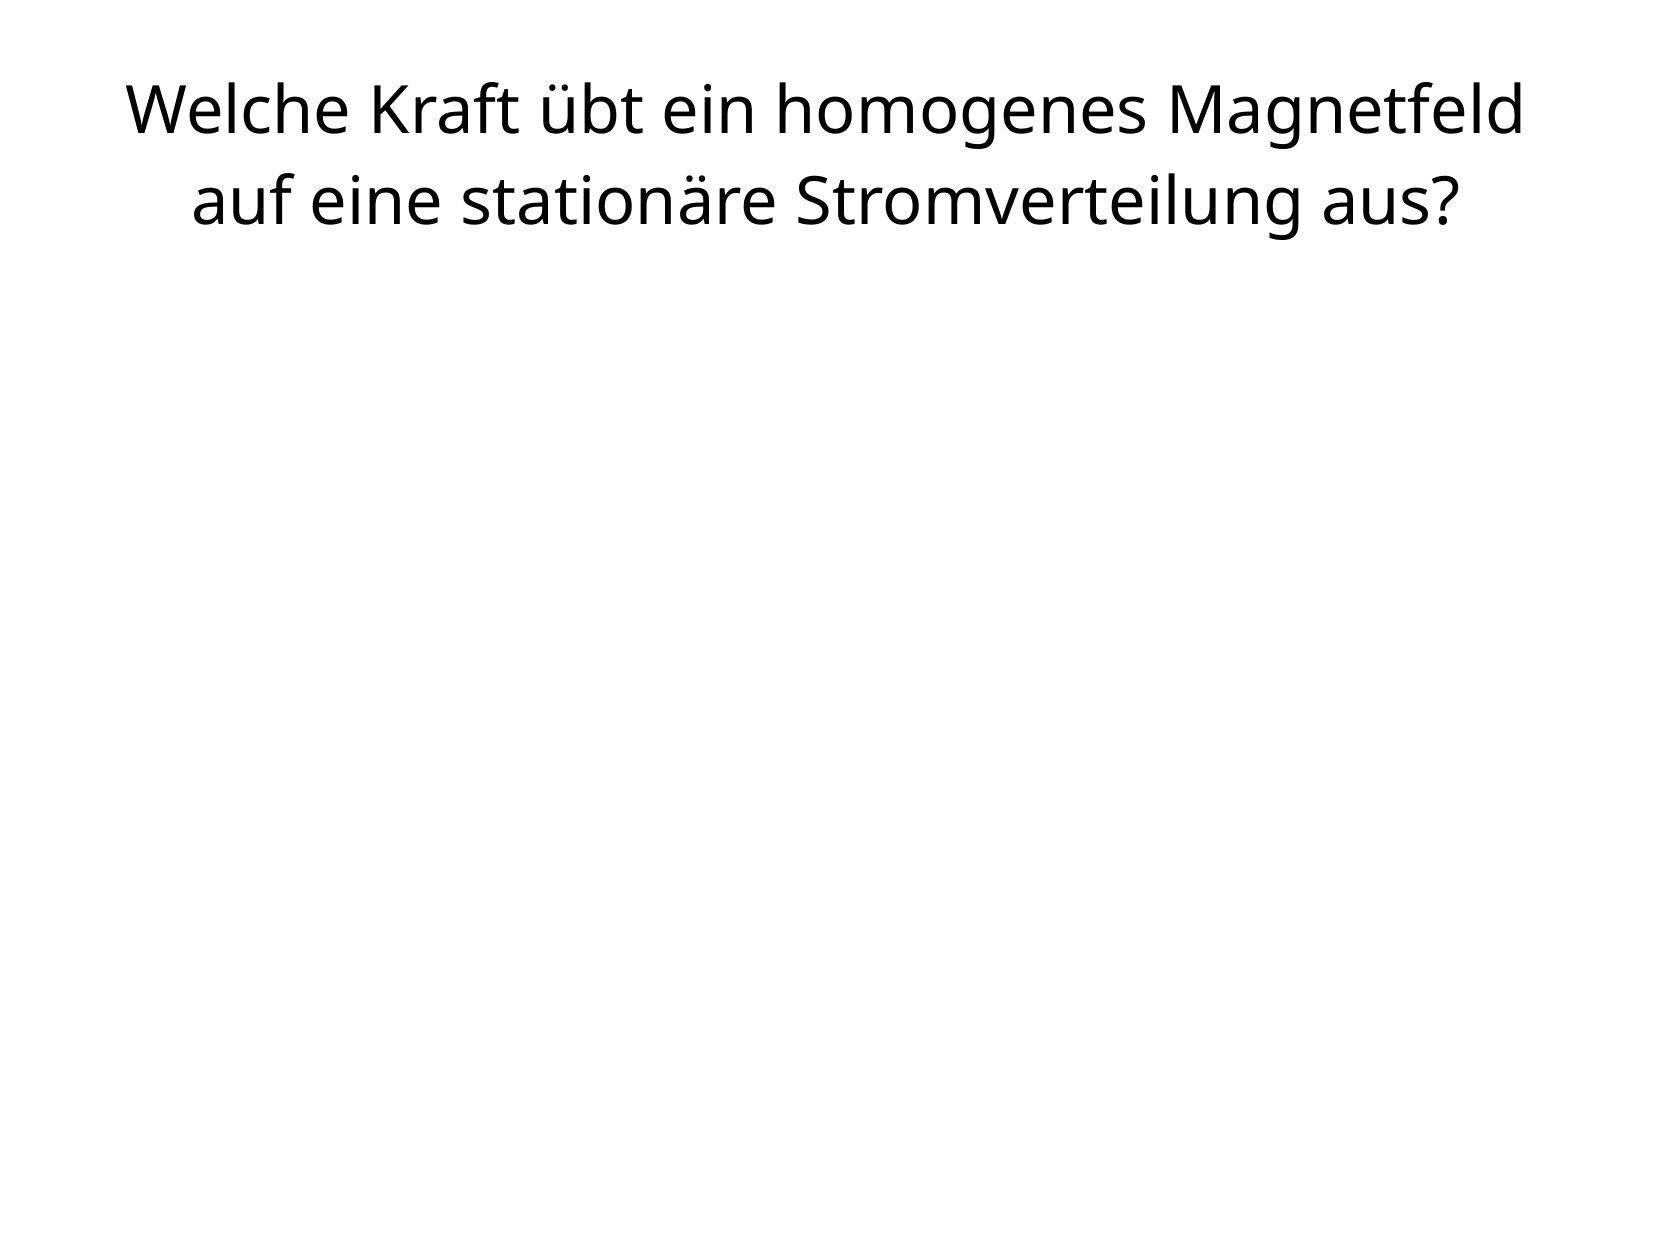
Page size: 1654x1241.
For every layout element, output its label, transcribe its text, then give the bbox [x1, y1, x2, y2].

title Welche Kraft übt ein homogenes Magnetfeld auf eine stationäre Stromverteilung aus? [82, 49, 1571, 257]
